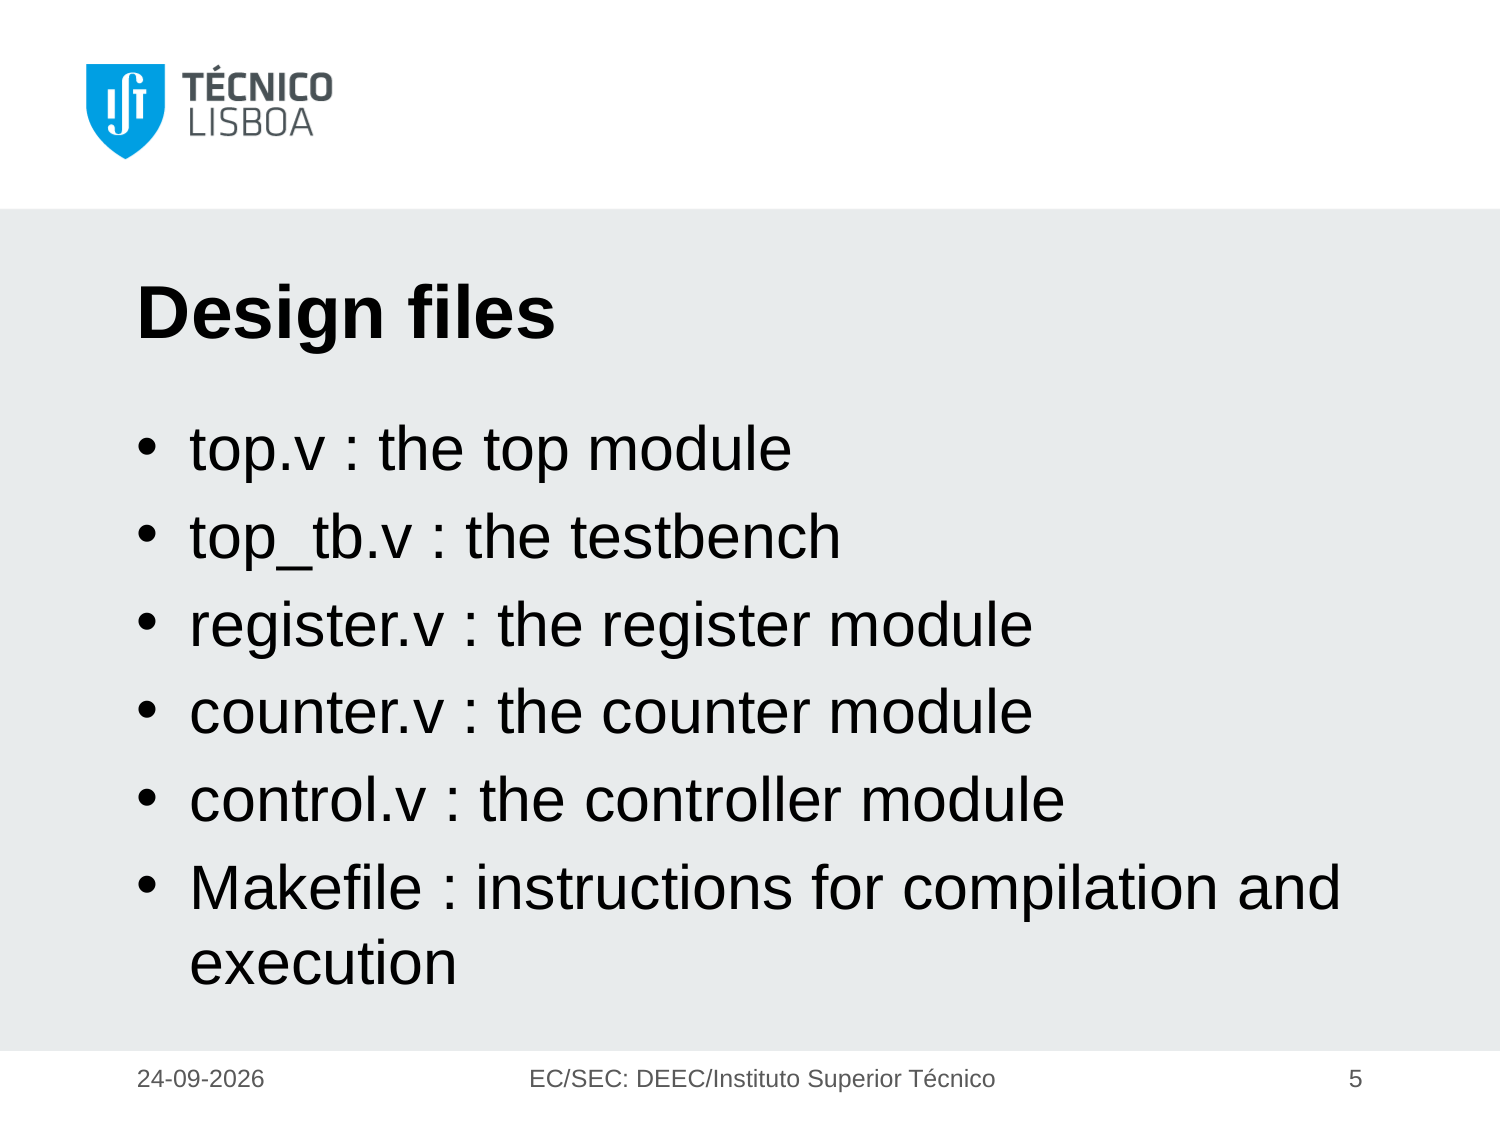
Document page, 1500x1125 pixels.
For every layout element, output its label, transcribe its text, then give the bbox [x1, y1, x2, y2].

picture [0, 0, 1500, 1125]
slide_number 23-09-2019 [121, 1052, 425, 1103]
slide_number 5 [1077, 1052, 1378, 1103]
footer EC/SEC: DEEC/Instituto Superior Técnico [512, 1052, 1021, 1103]
title Design files [121, 237, 1378, 381]
list top.v : the top module top_tb.v : the testbench register.v : the register module counter.v : the counter module control.v : the controller module Makefile : instructions for compilation and execution [121, 400, 1378, 1005]
